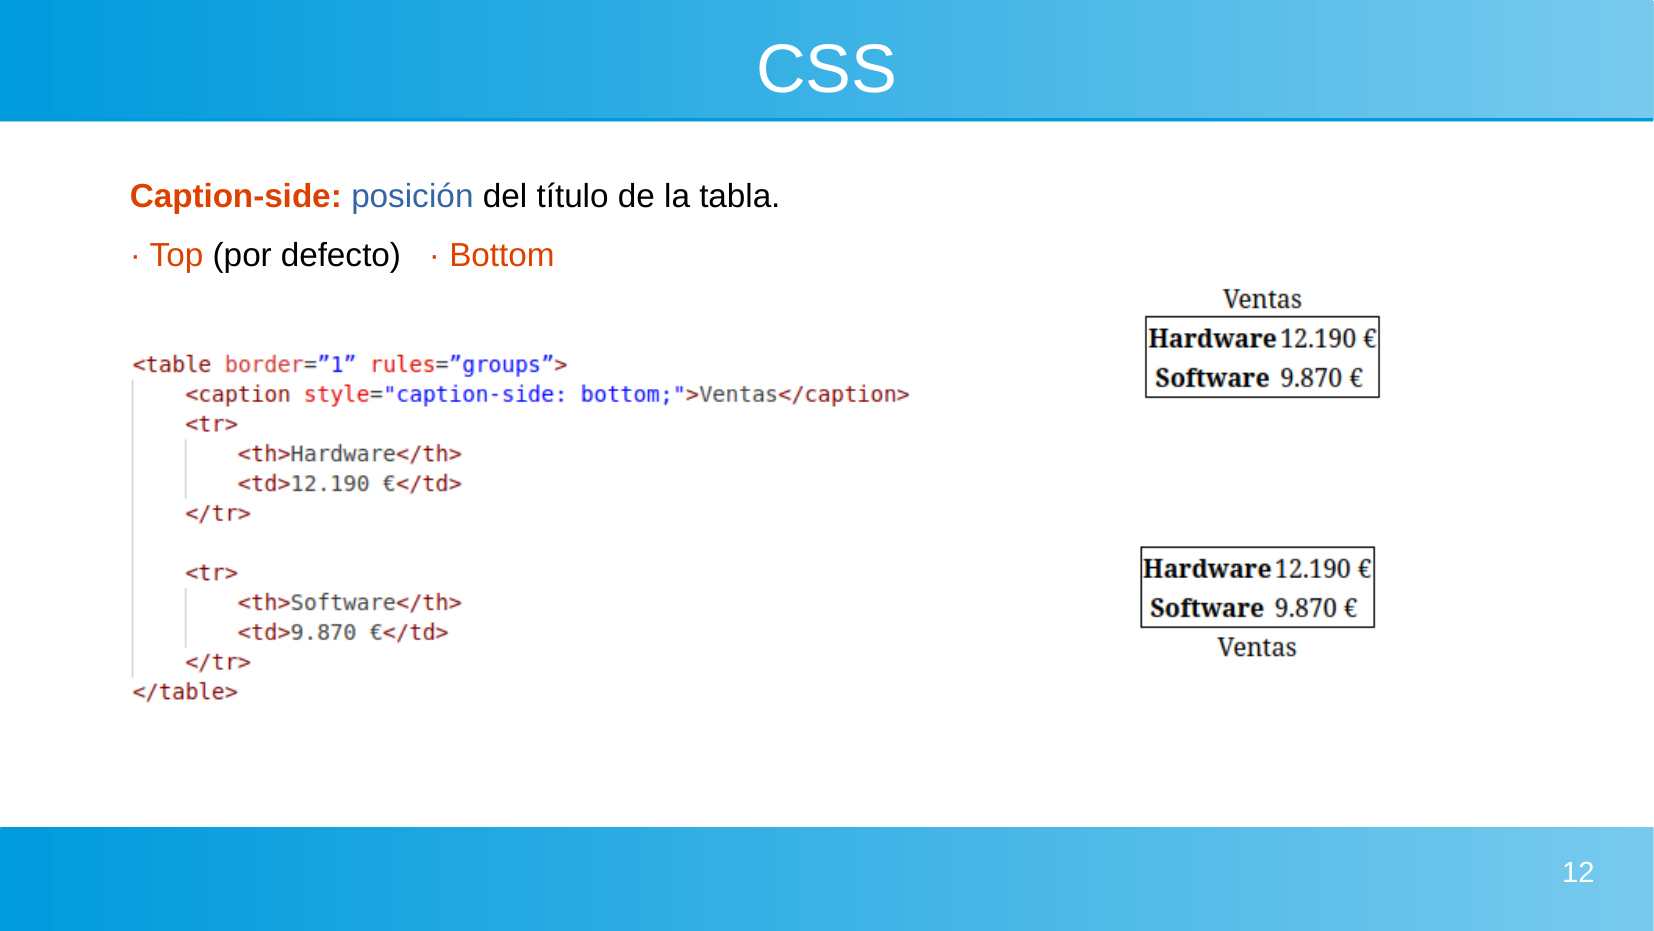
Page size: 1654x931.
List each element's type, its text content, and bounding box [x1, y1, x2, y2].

title CSS [59, 29, 1595, 108]
picture [1122, 531, 1394, 669]
list Caption-side: posición del título de la tabla. · Top (por defecto) · Bottom [59, 177, 1595, 768]
picture [118, 341, 934, 709]
picture [1122, 280, 1402, 414]
